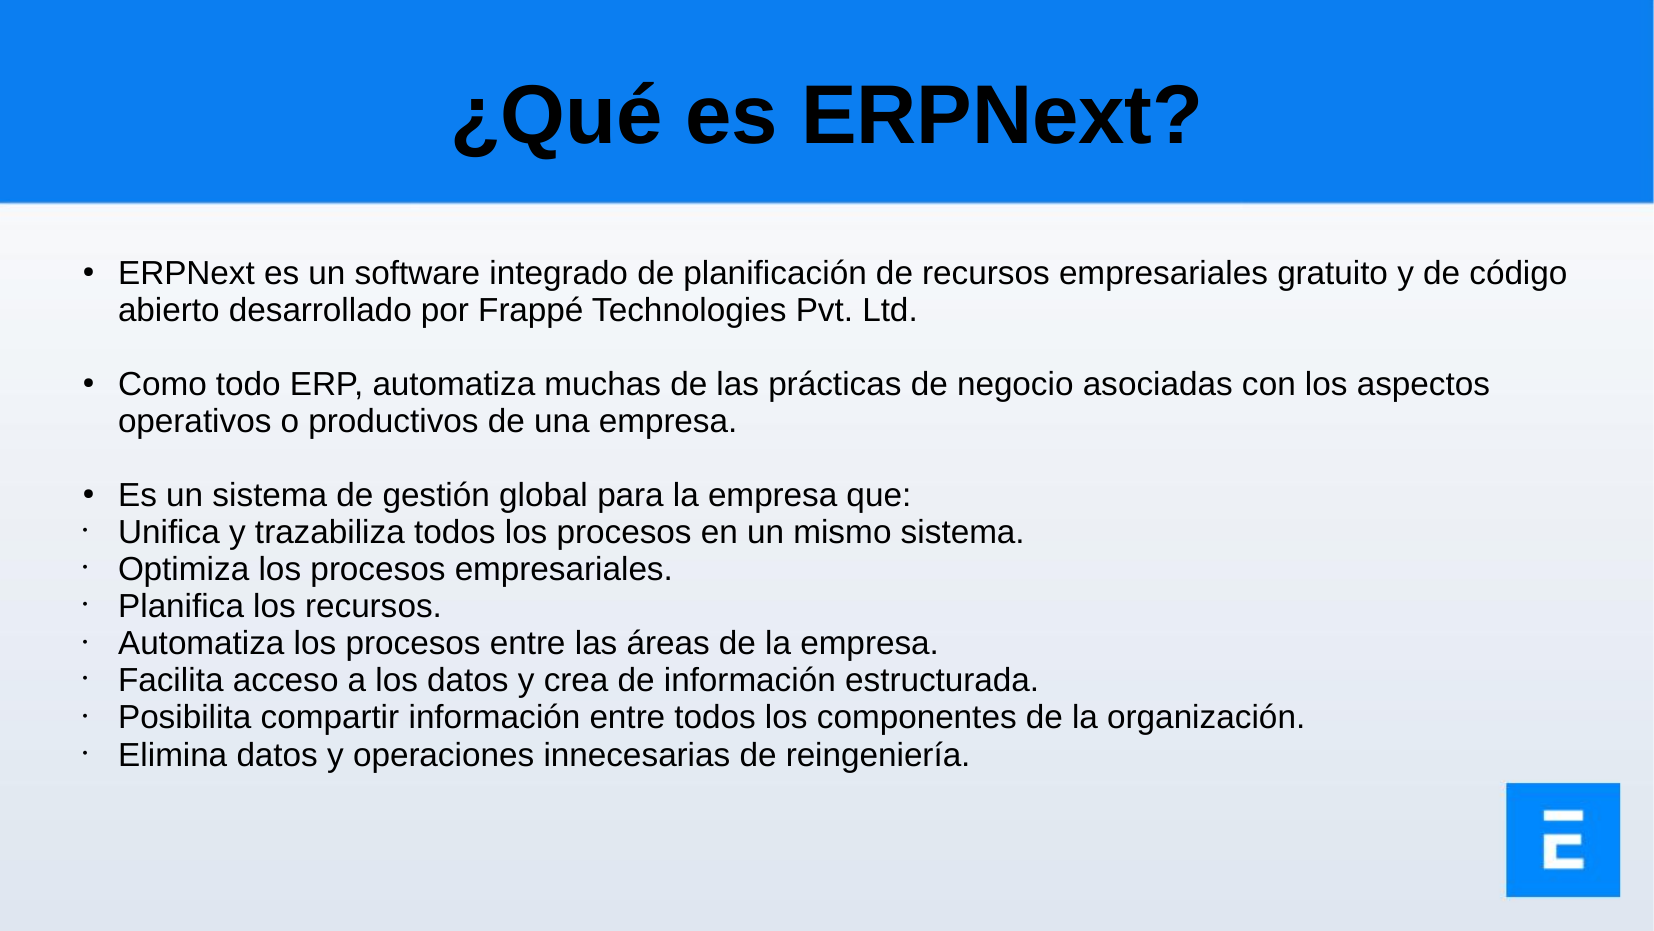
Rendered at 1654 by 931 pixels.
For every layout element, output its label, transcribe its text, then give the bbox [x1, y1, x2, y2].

title ¿Qué es ERPNext? [82, 37, 1571, 193]
subtitle ERPNext es un software integrado de planificación de recursos empresariales gratuito y de código abierto desarrollado por Frappé Technologies Pvt. Ltd. Como todo ERP, automatiza muchas de las prácticas de negocio asociadas con los aspectos operativos o productivos de una empresa. Es un sistema de gestión global para la empresa que: Unifica y trazabiliza todos los procesos en un mismo sistema. Optimiza los procesos empresariales. Planifica los recursos. Automatiza los procesos entre las áreas de la empresa. Facilita acceso a los datos y crea de información estructurada. Posibilita compartir información entre todos los componentes de la organización. Elimina datos y operaciones innecesarias de reingeniería. [82, 217, 1571, 857]
picture [0, 0, 1654, 931]
